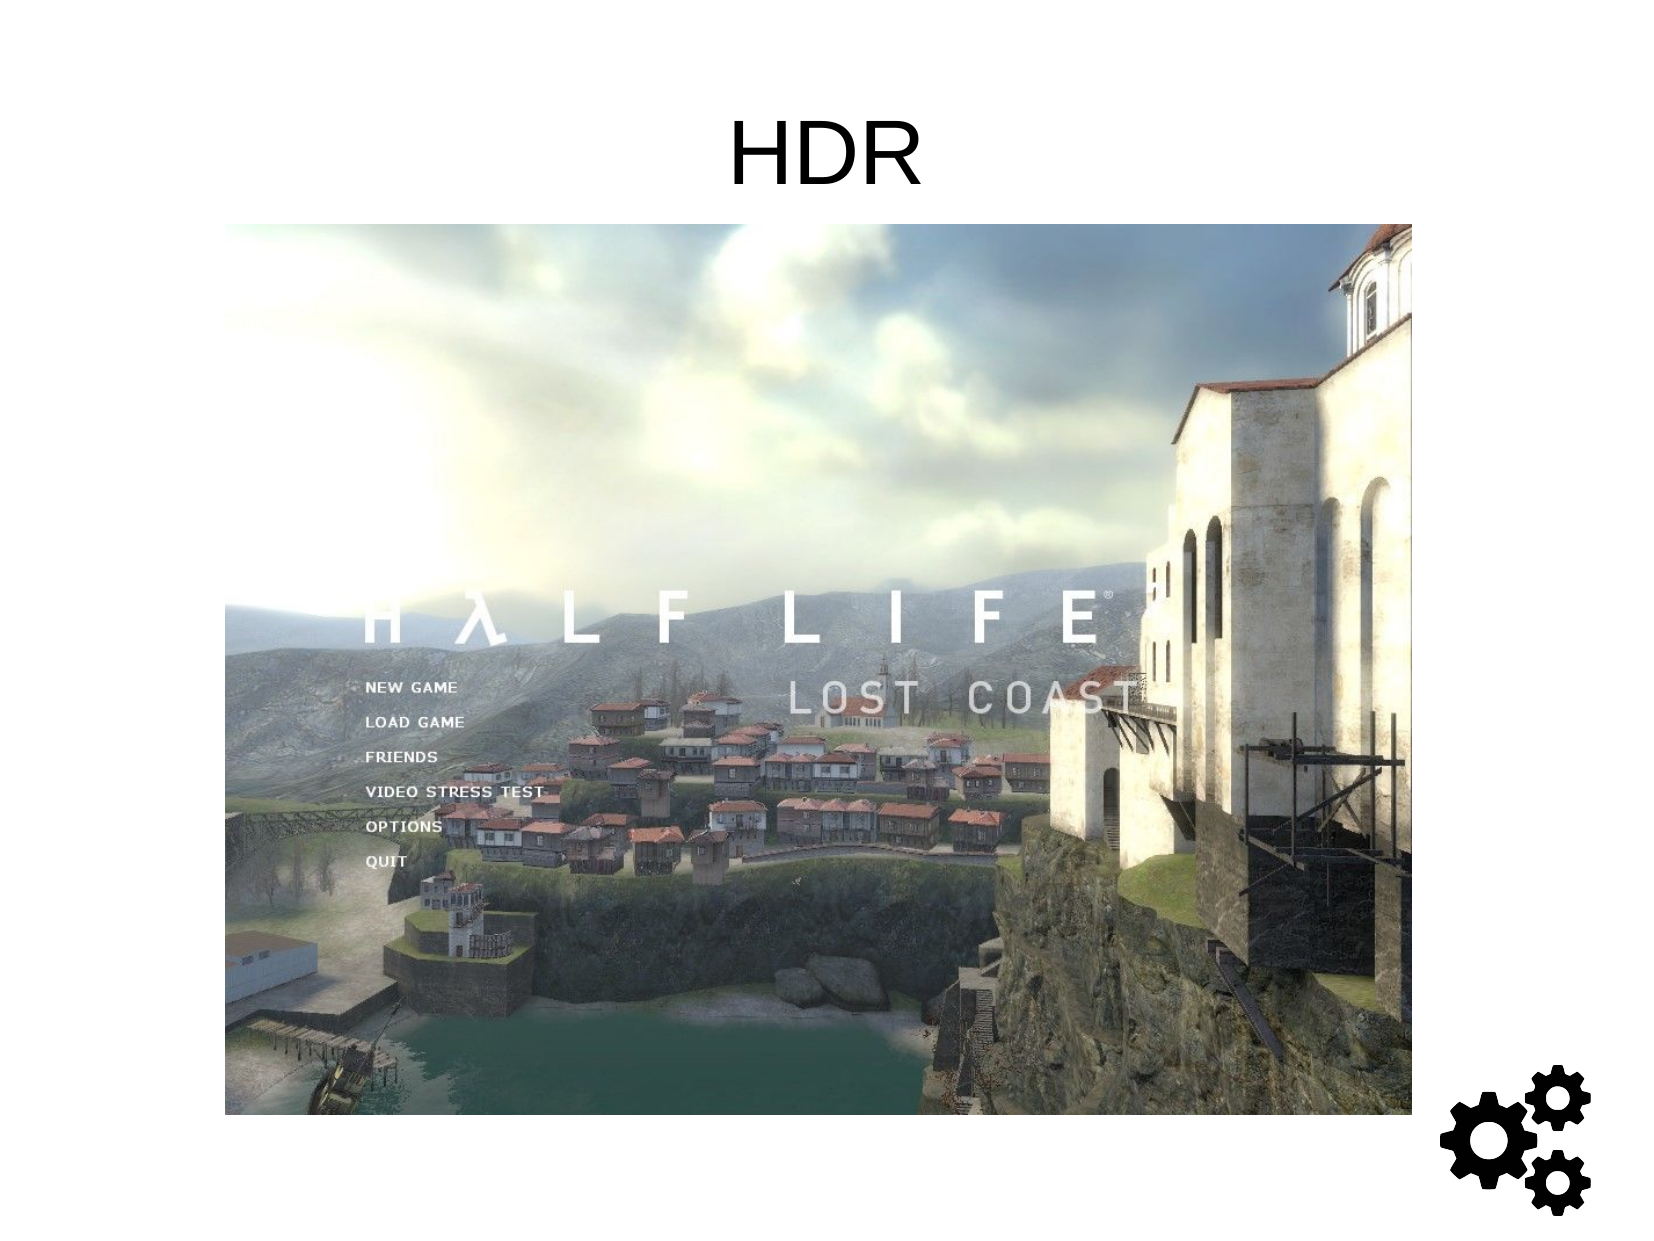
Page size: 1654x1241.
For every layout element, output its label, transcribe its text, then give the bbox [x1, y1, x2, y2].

title HDR [82, 49, 1571, 257]
picture [225, 224, 1412, 1115]
picture [1440, 1065, 1591, 1216]
